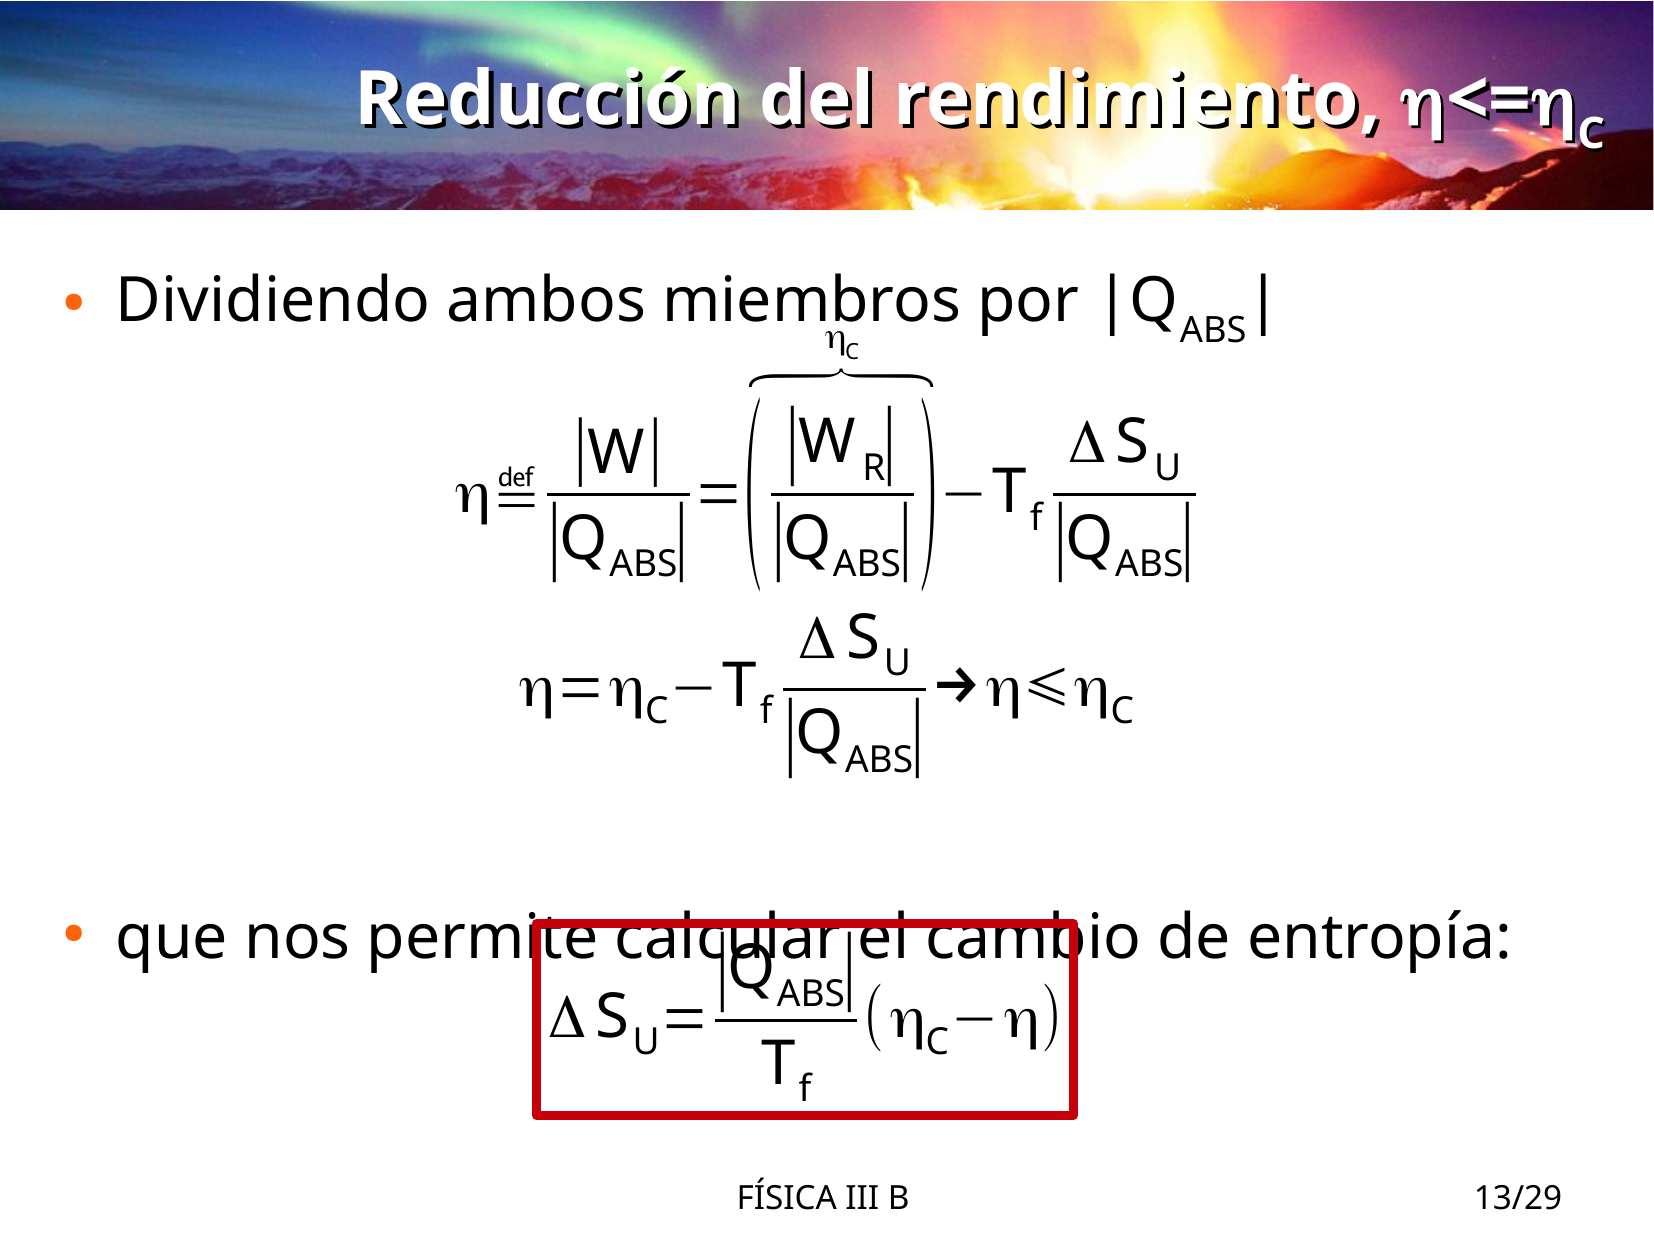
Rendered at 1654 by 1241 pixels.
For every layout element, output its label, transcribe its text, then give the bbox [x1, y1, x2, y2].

chart [447, 330, 1206, 781]
chart [541, 928, 1069, 1111]
picture [0, 1, 1654, 210]
list Dividiendo ambos miembros por |QABS| que nos permite calcular el cambio de entropía: [45, 255, 1606, 1156]
title Reducción del rendimiento, h<=hC [45, 15, 1606, 191]
